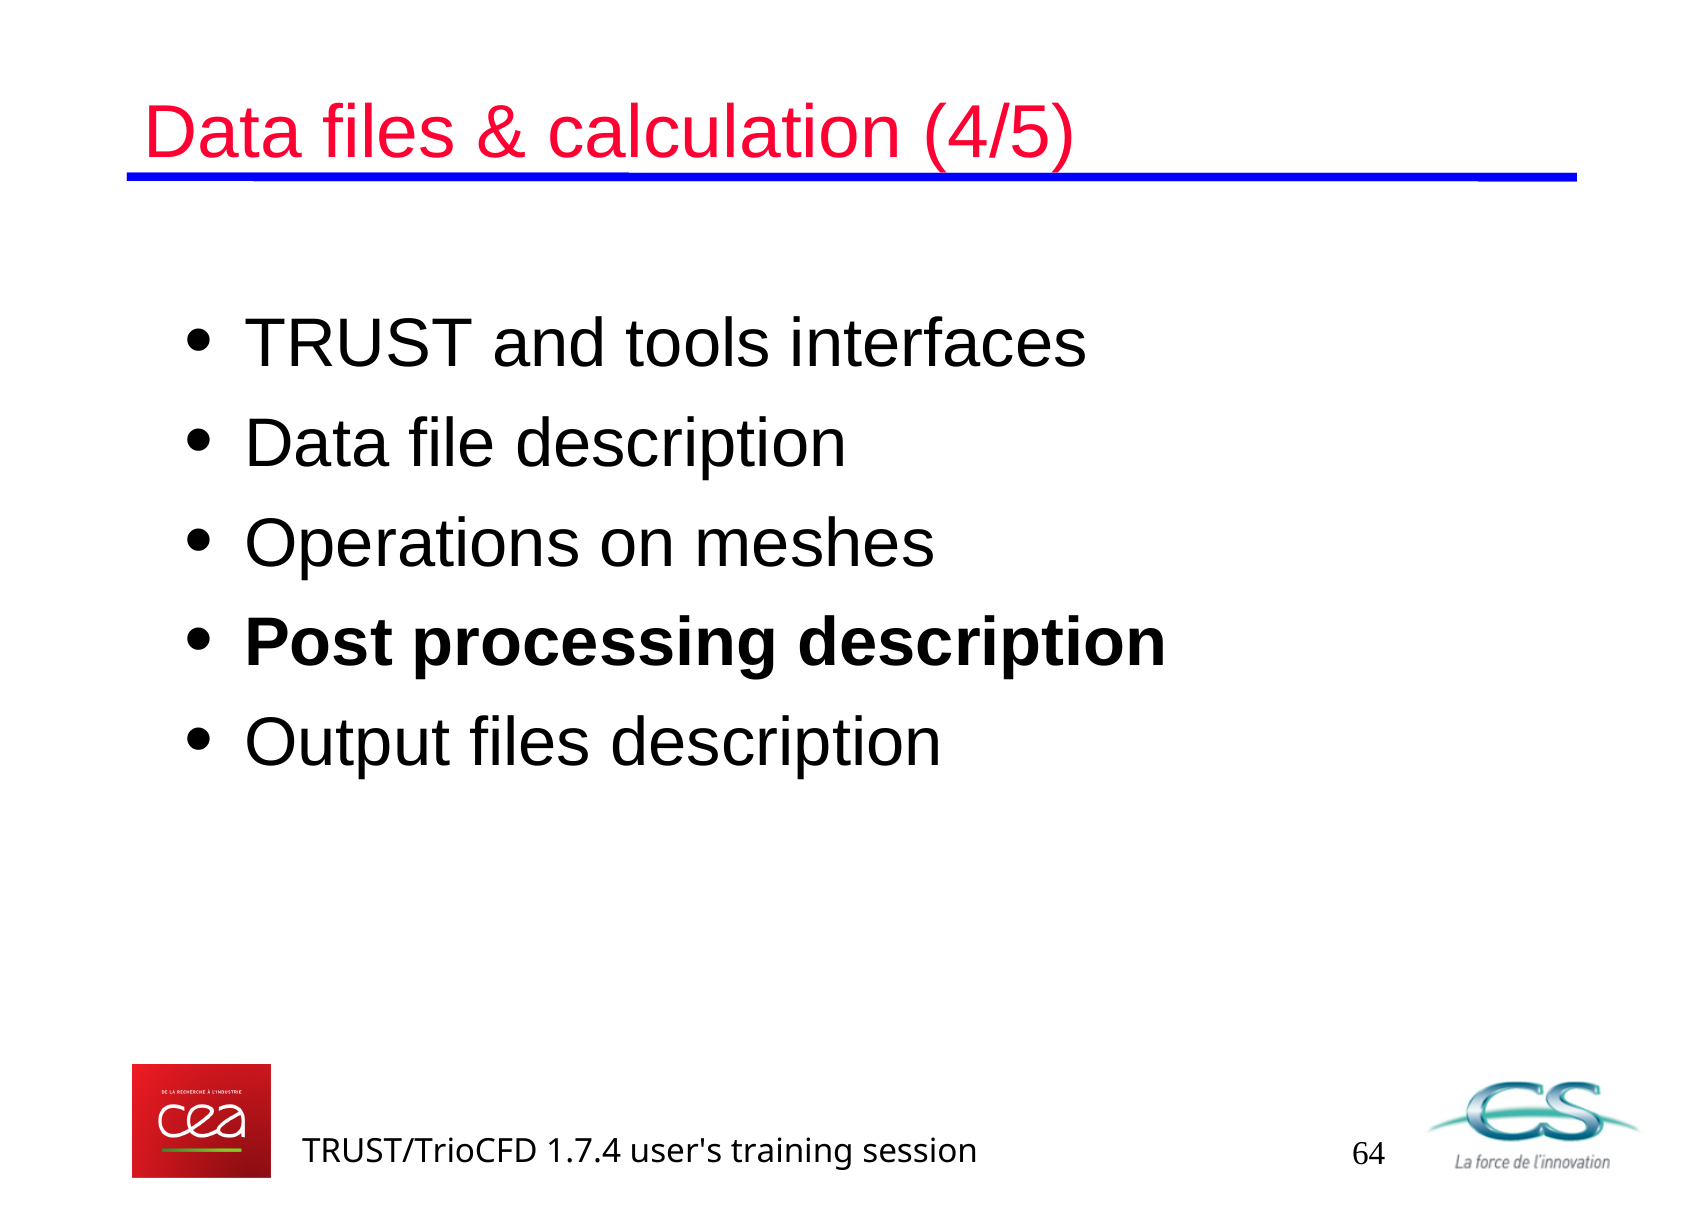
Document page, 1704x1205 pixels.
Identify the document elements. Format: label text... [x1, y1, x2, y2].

title Data files & calculation (4/5) [127, 39, 1661, 215]
picture [132, 1064, 271, 1178]
picture [1423, 1072, 1648, 1179]
list TRUST and tools interfaces Data file description Operations on meshes Post processing description Output files description [169, 290, 1310, 902]
